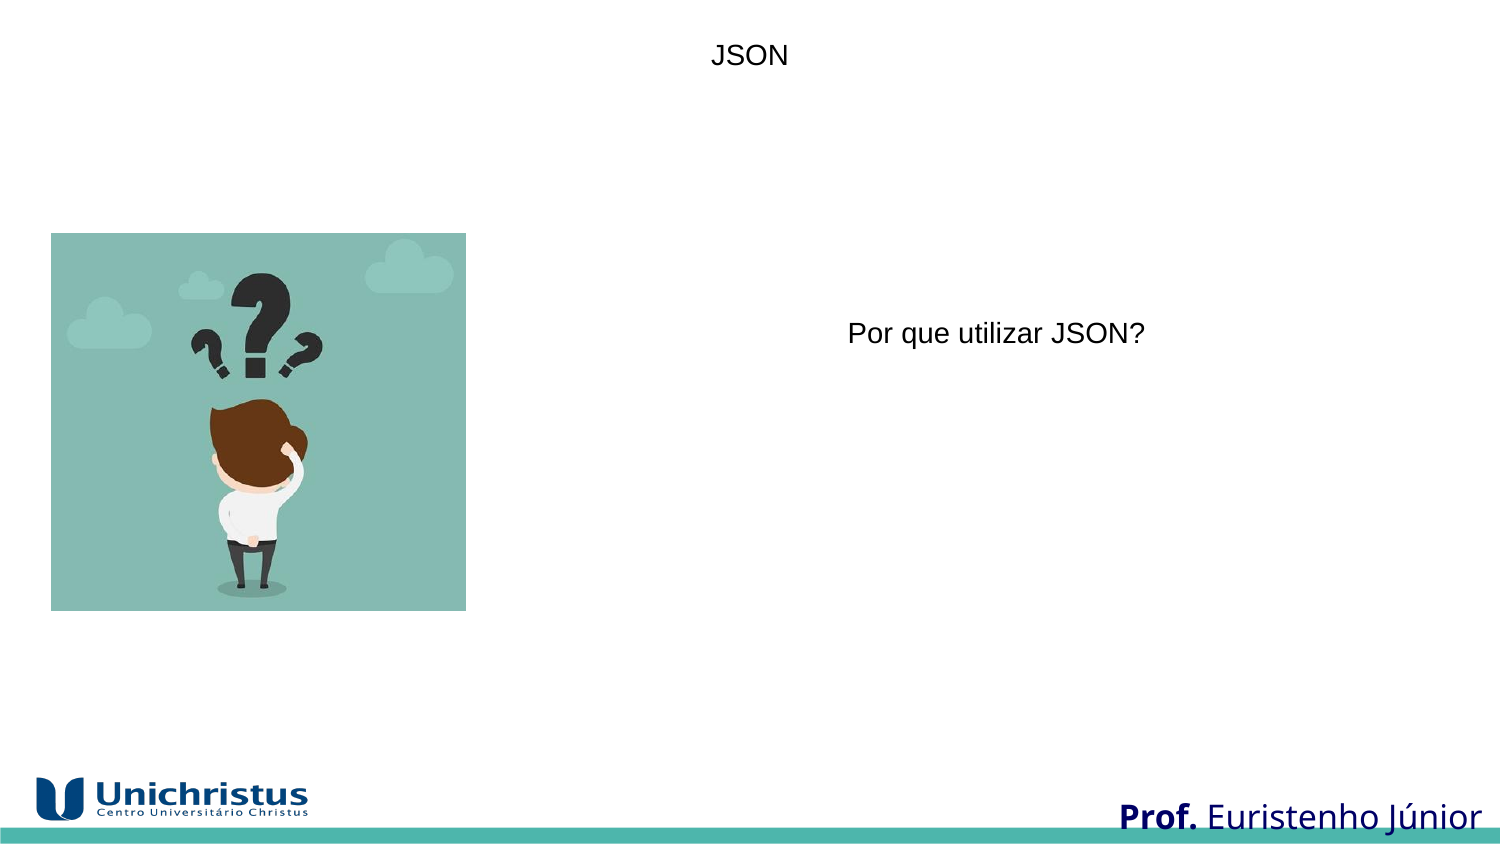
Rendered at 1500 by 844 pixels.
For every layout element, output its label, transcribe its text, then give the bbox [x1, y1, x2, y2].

picture [51, 233, 466, 611]
list Por que utilizar JSON? [544, 152, 1449, 750]
picture [32, 775, 312, 822]
title JSON [51, 20, 1449, 137]
